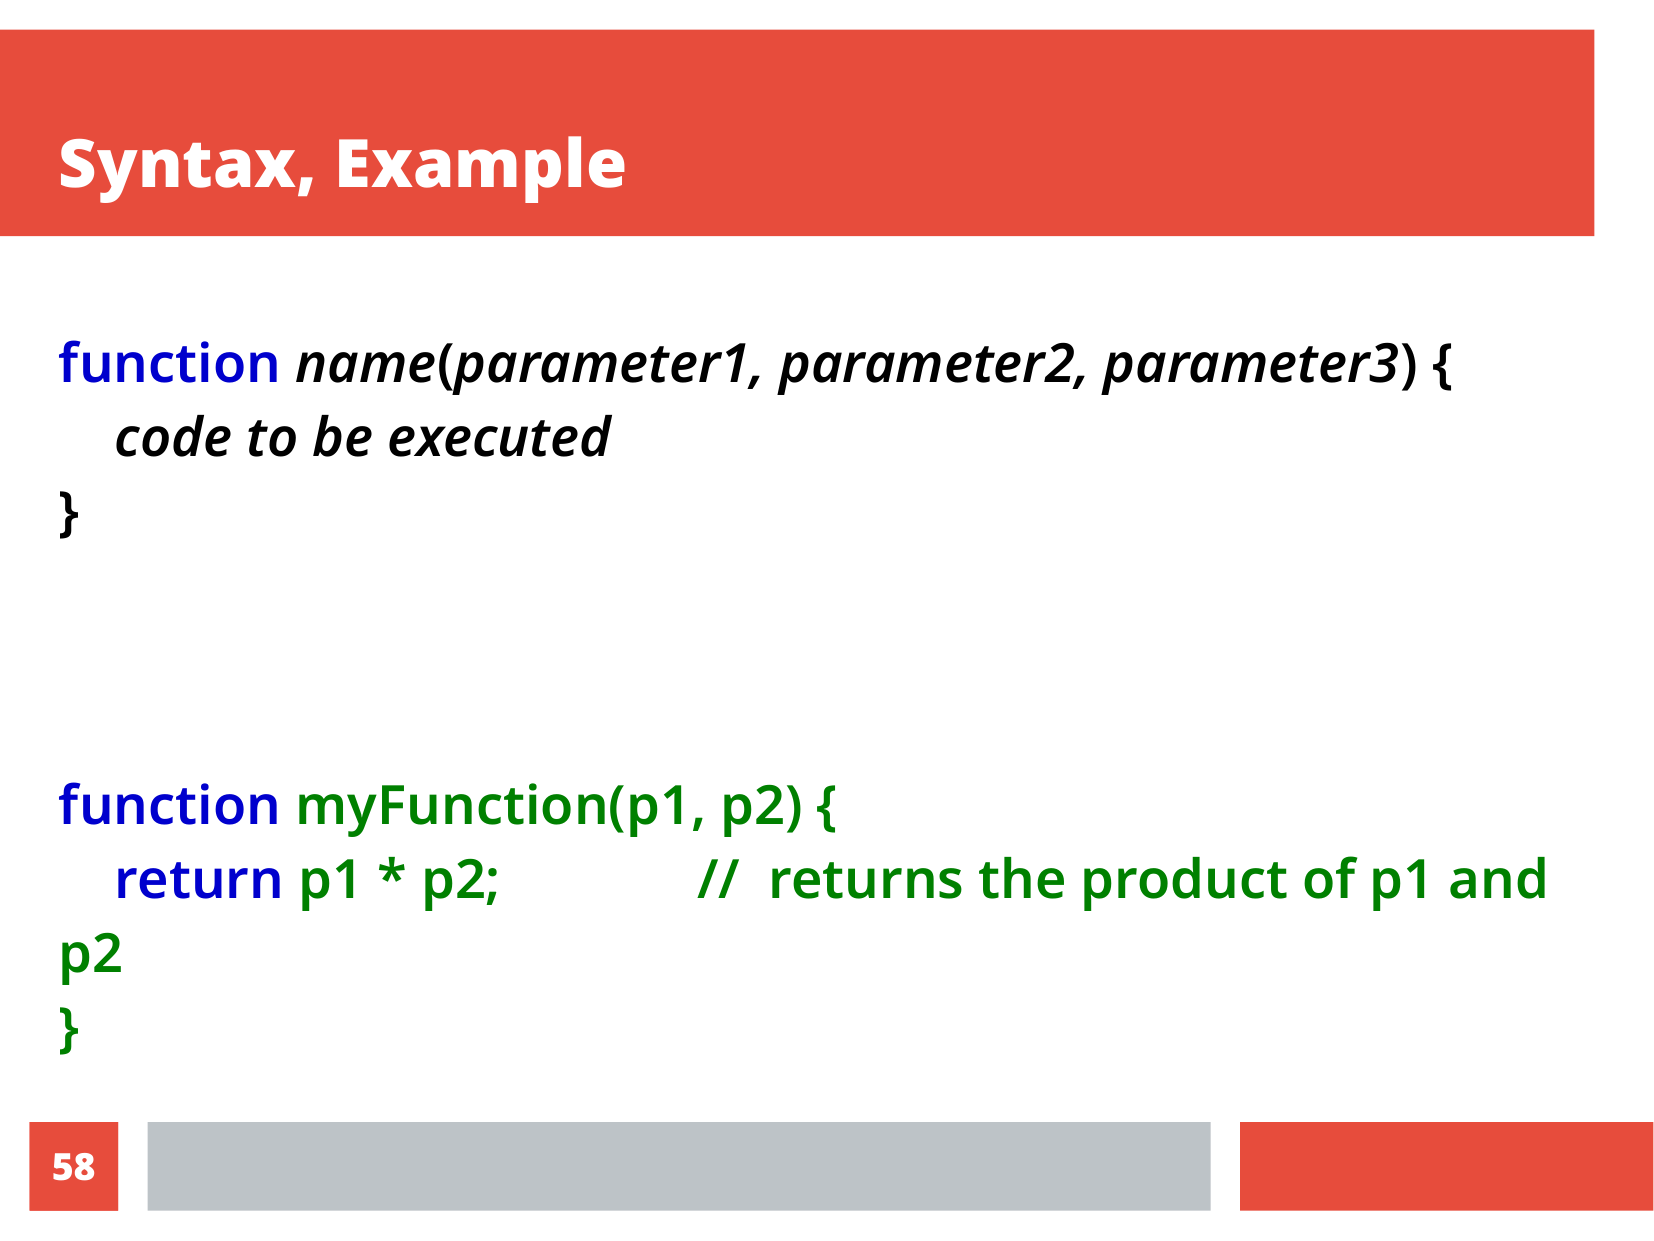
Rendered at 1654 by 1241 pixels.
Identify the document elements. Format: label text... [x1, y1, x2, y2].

list function name(parameter1, parameter2, parameter3) { code to be executed } function myFunction(p1, p2) { return p1 * p2; // returns the product of p1 and p2 } [59, 324, 1565, 1093]
title Syntax, Example [59, 59, 1595, 207]
